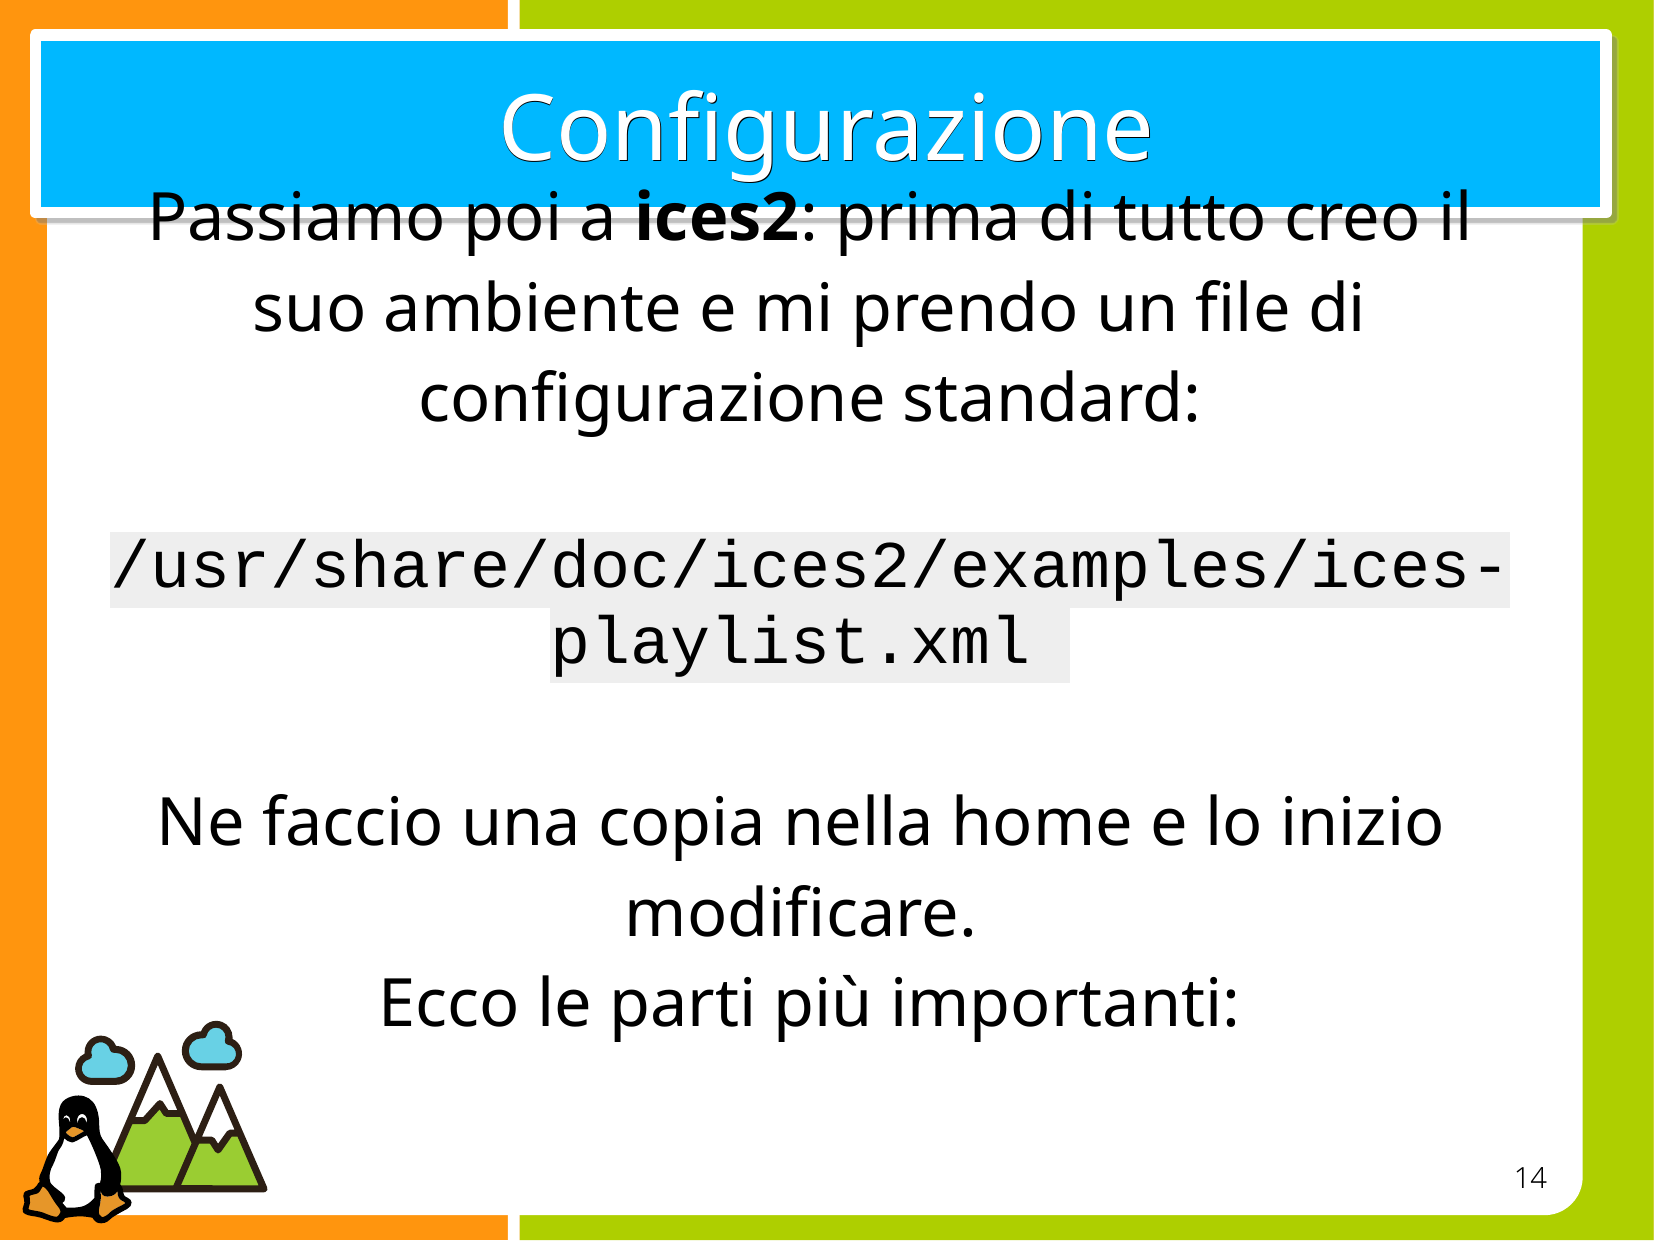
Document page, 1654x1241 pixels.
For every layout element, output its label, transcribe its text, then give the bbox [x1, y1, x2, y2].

subtitle Passiamo poi a ices2: prima di tutto creo il suo ambiente e mi prendo un file di configurazione standard: /usr/share/doc/ices2/examples/ices-playlist.xml Ne faccio una copia nella home e lo inizio modificare. Ecco le parti più importanti: [82, 233, 1538, 983]
title Configurazione [82, 49, 1571, 201]
